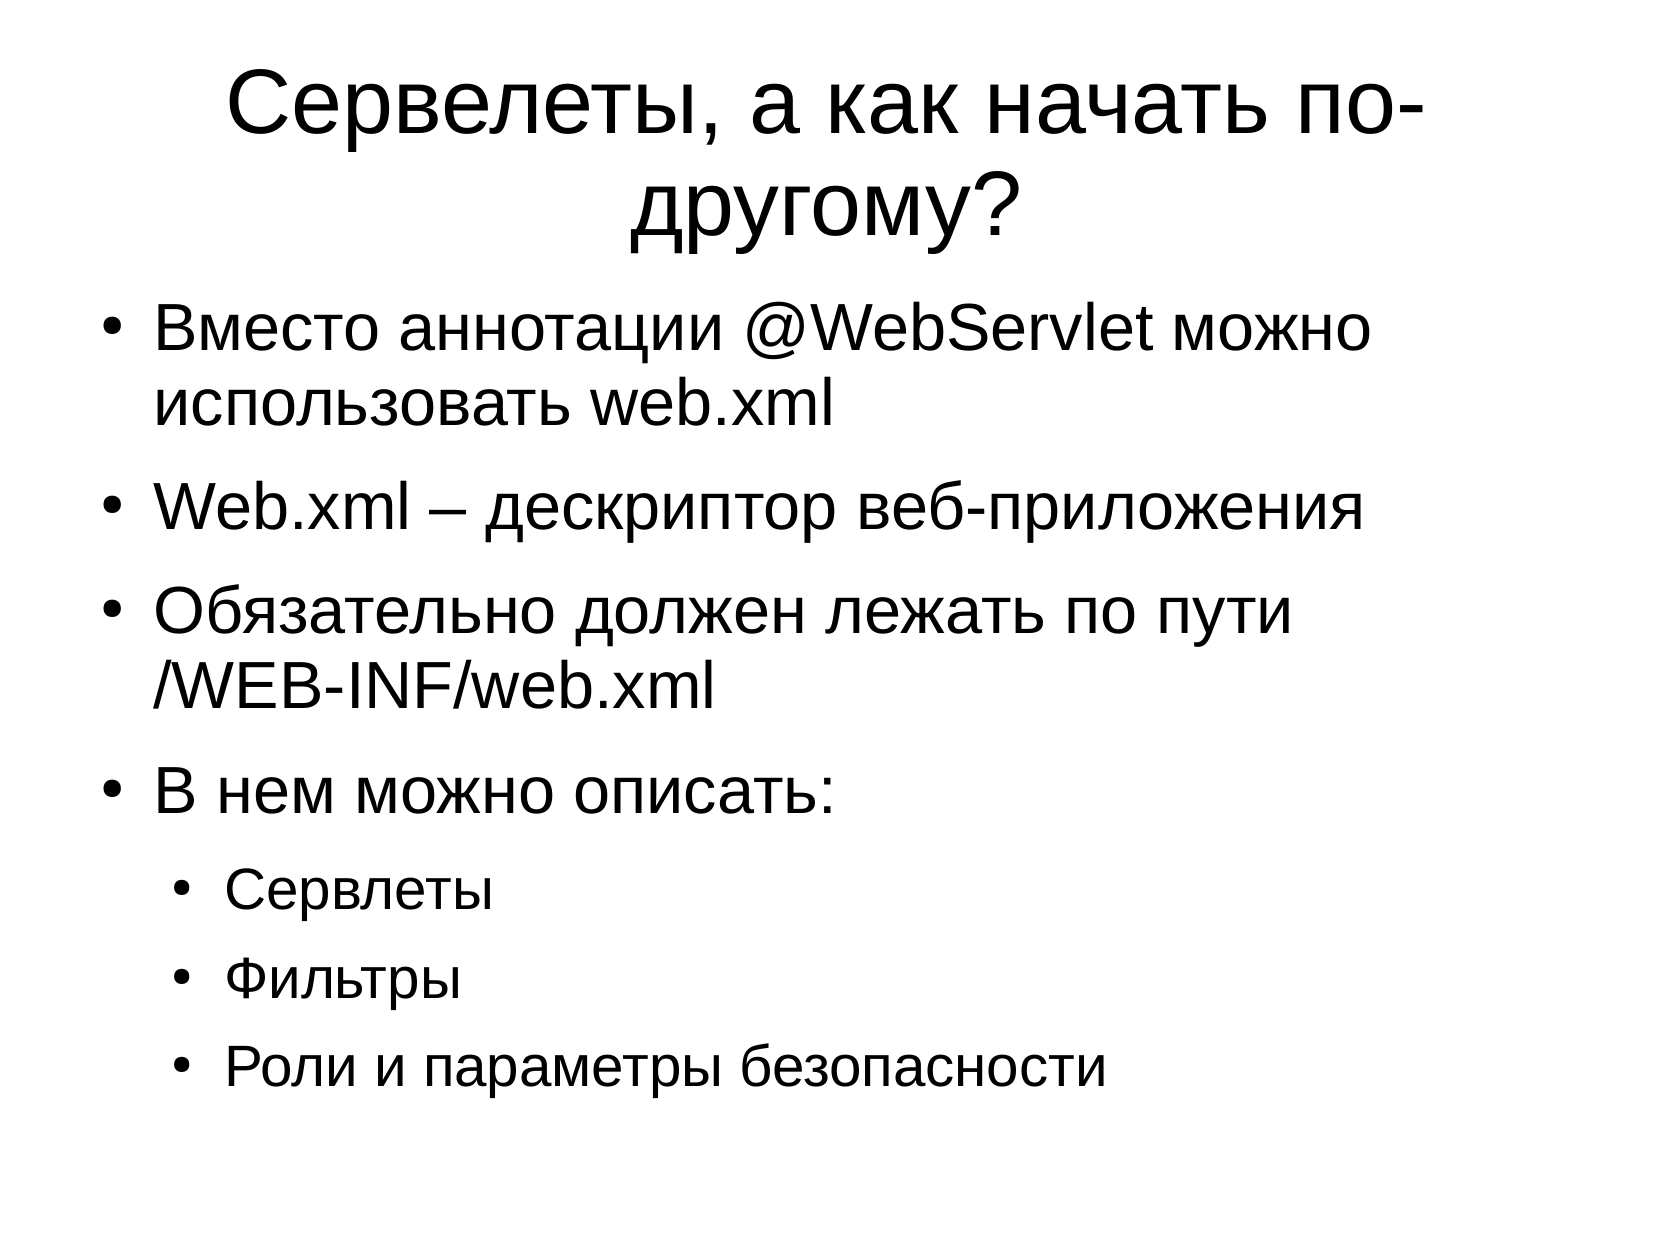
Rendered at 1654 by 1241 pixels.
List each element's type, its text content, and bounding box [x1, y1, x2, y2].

list Вместо аннотации @WebServlet можно использовать web.xml Web.xml – дескриптор веб-приложения Обязательно должен лежать по пути /WEB-INF/web.xml В нем можно описать: Сервлеты Фильтры Роли и параметры безопасности [82, 290, 1571, 1099]
title Сервелеты, а как начать по-другому? [82, 49, 1571, 257]
